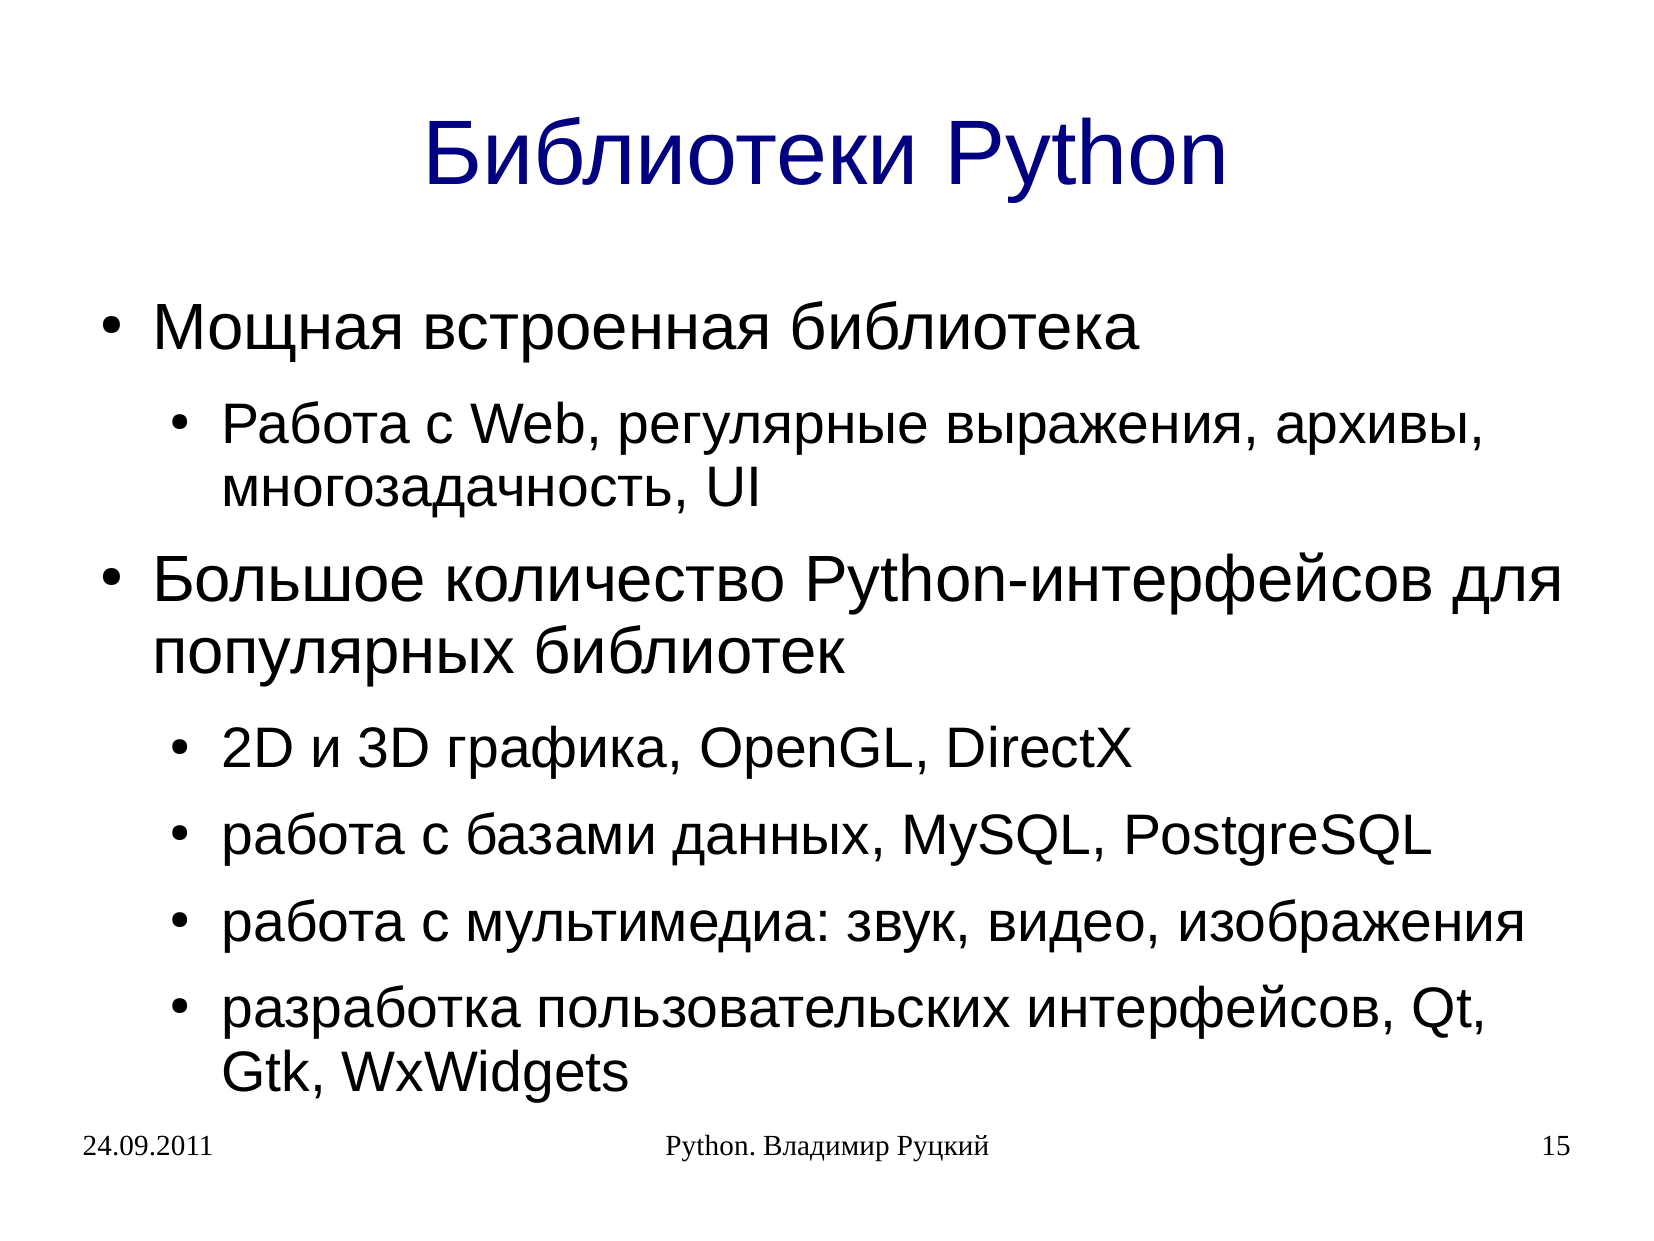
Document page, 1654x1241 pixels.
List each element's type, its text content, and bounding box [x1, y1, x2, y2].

list Мощная встроенная библиотека Работа с Web, регулярные выражения, архивы, многозадачность, UI Большое количество Python-интерфейсов для популярных библиотек 2D и 3D графика, OpenGL, DirectX работа с базами данных, MySQL, PostgreSQL работа с мультимедиа: звук, видео, изображения разработка пользовательских интерфейсов, Qt, Gtk, WxWidgets [82, 290, 1571, 1109]
title Библиотеки Python [82, 49, 1571, 257]
